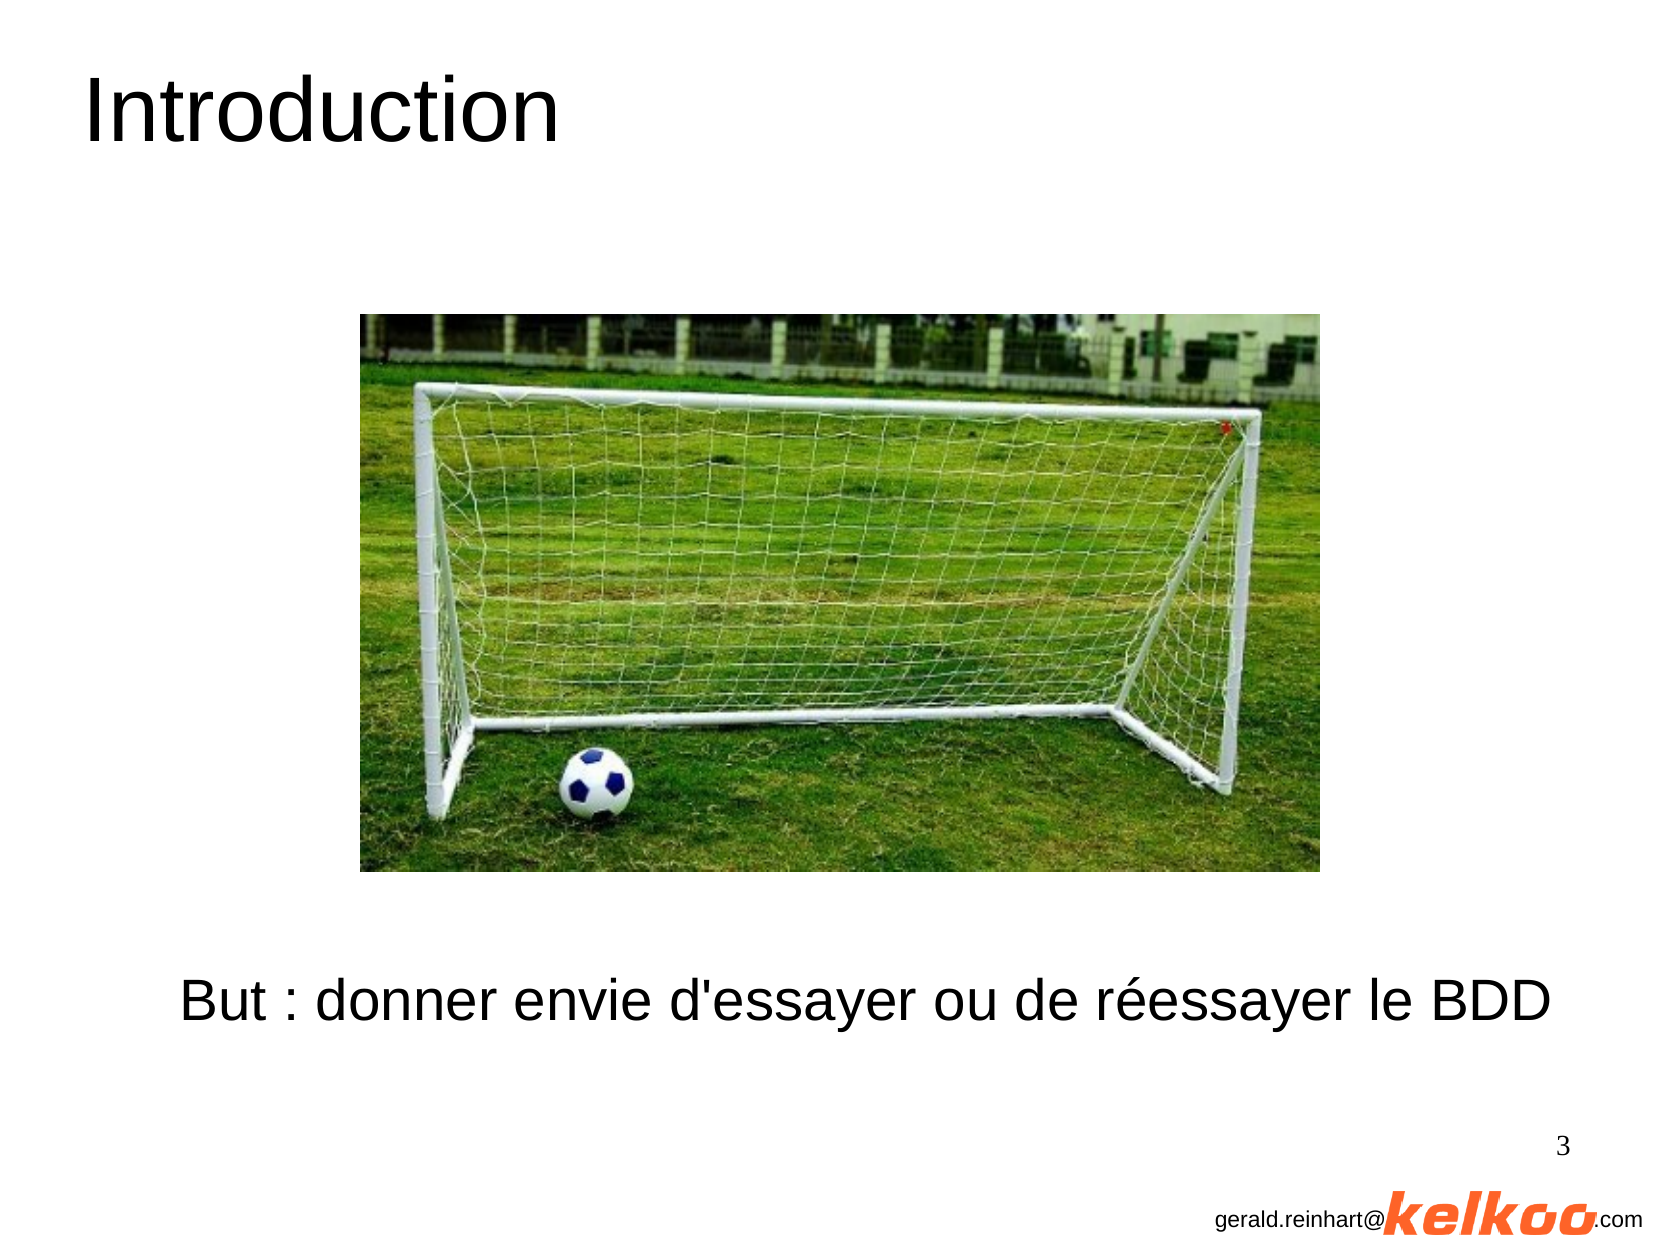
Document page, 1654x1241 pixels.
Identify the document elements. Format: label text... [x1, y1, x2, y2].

title Introduction [82, 5, 1571, 213]
picture [360, 314, 1320, 872]
picture [1383, 1191, 1597, 1199]
text_box gerald.reinhart@ .com [1193, 1199, 1654, 1241]
text_box But : donner envie d'essayer ou de réessayer le BDD [165, 960, 1603, 1040]
